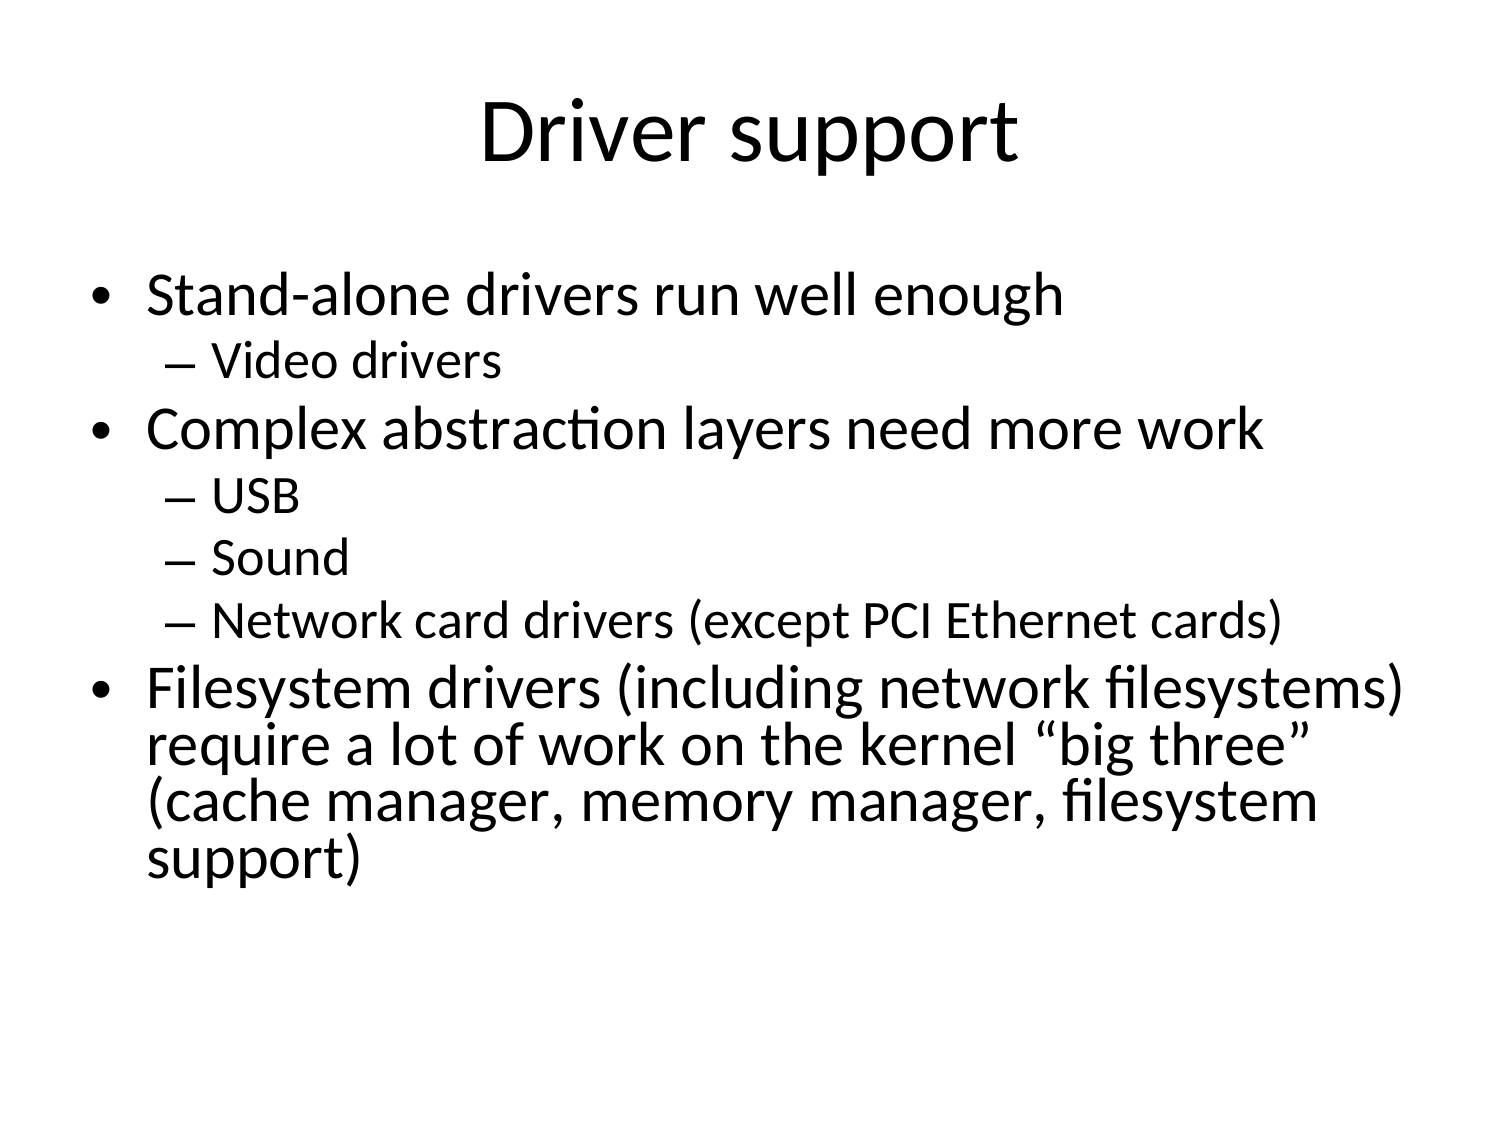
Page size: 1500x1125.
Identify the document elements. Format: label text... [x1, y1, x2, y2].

title Driver support [75, 45, 1426, 233]
list Stand-alone drivers run well enough Video drivers Complex abstraction layers need more work USB Sound Network card drivers (except PCI Ethernet cards) Filesystem drivers (including network filesystems) require a lot of work on the kernel “big three” (cache manager, memory manager, filesystem support) [75, 262, 1426, 1006]
